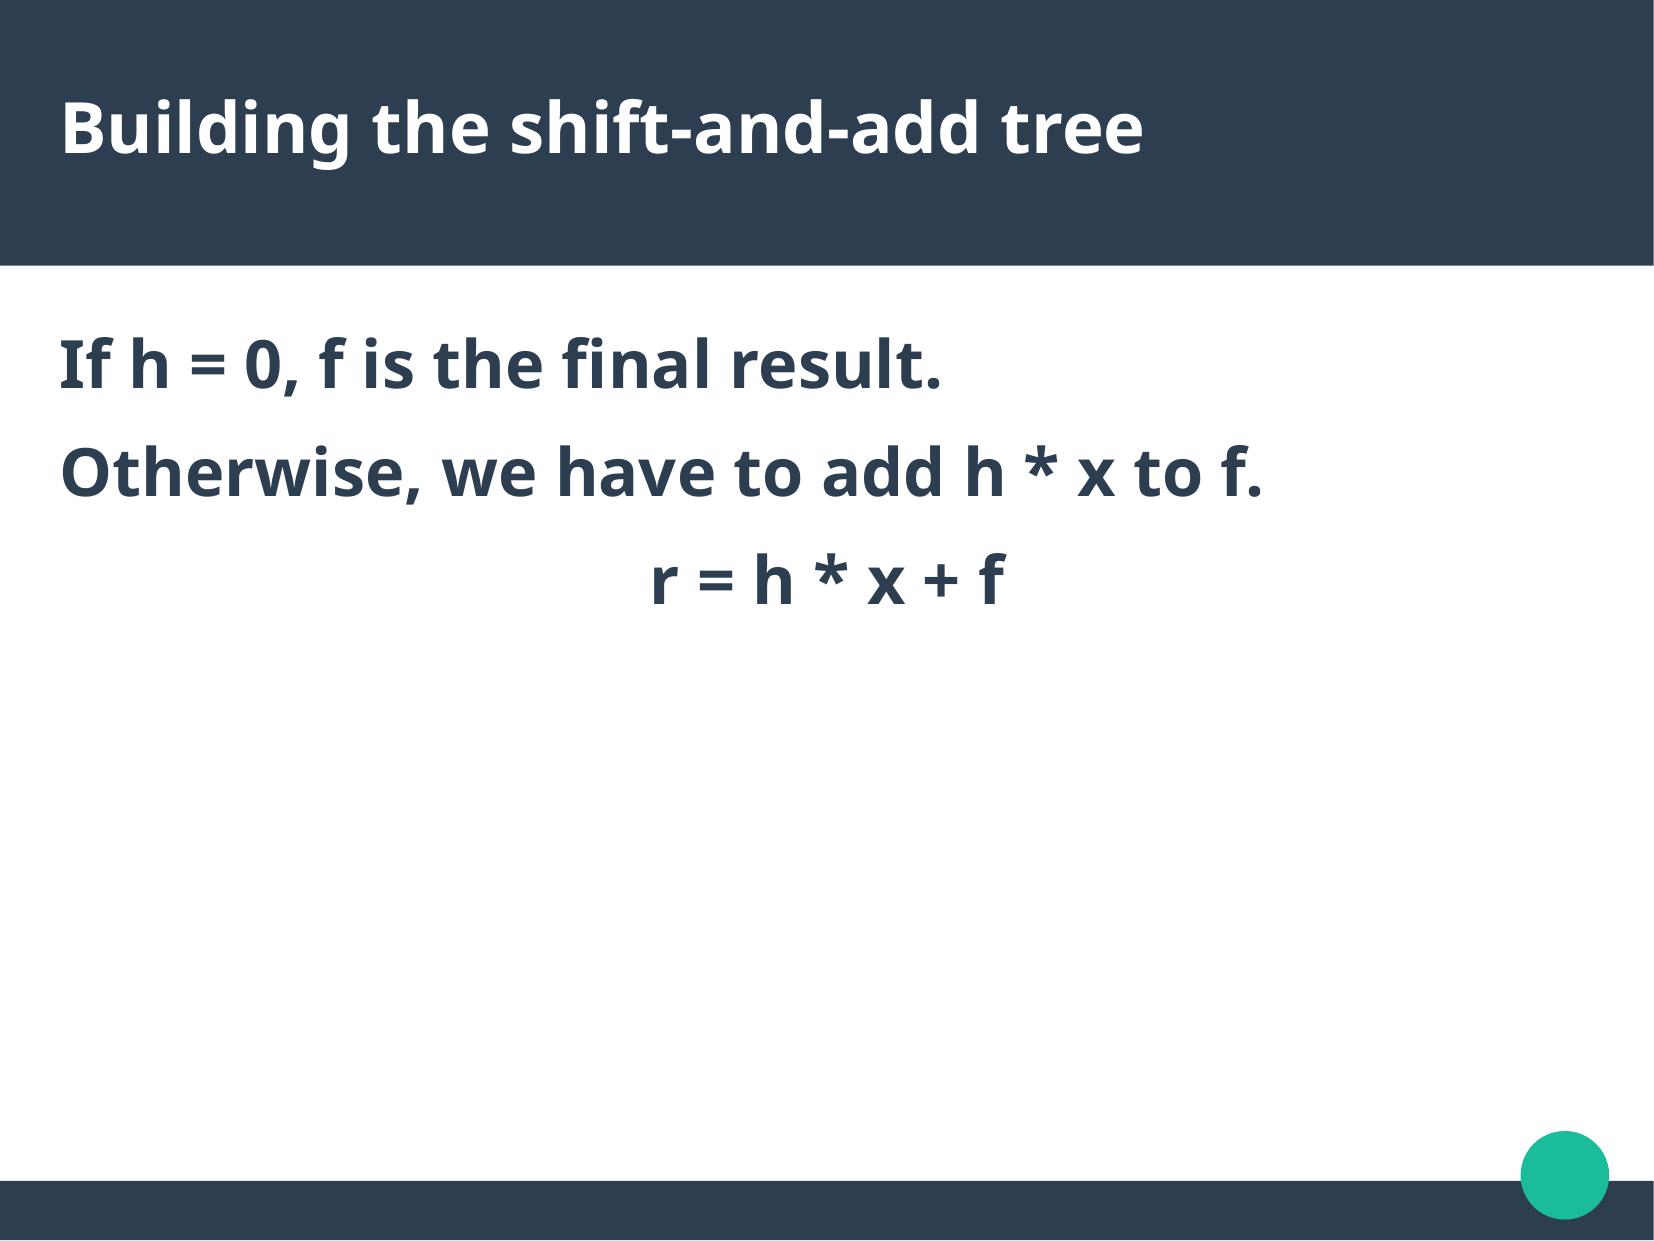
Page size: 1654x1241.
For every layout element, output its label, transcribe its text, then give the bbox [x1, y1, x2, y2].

list If h = 0, f is the final result. Otherwise, we have to add h * x to f. r = h * x + f [59, 324, 1595, 1152]
title Building the shift-and-add tree [59, 49, 1595, 207]
